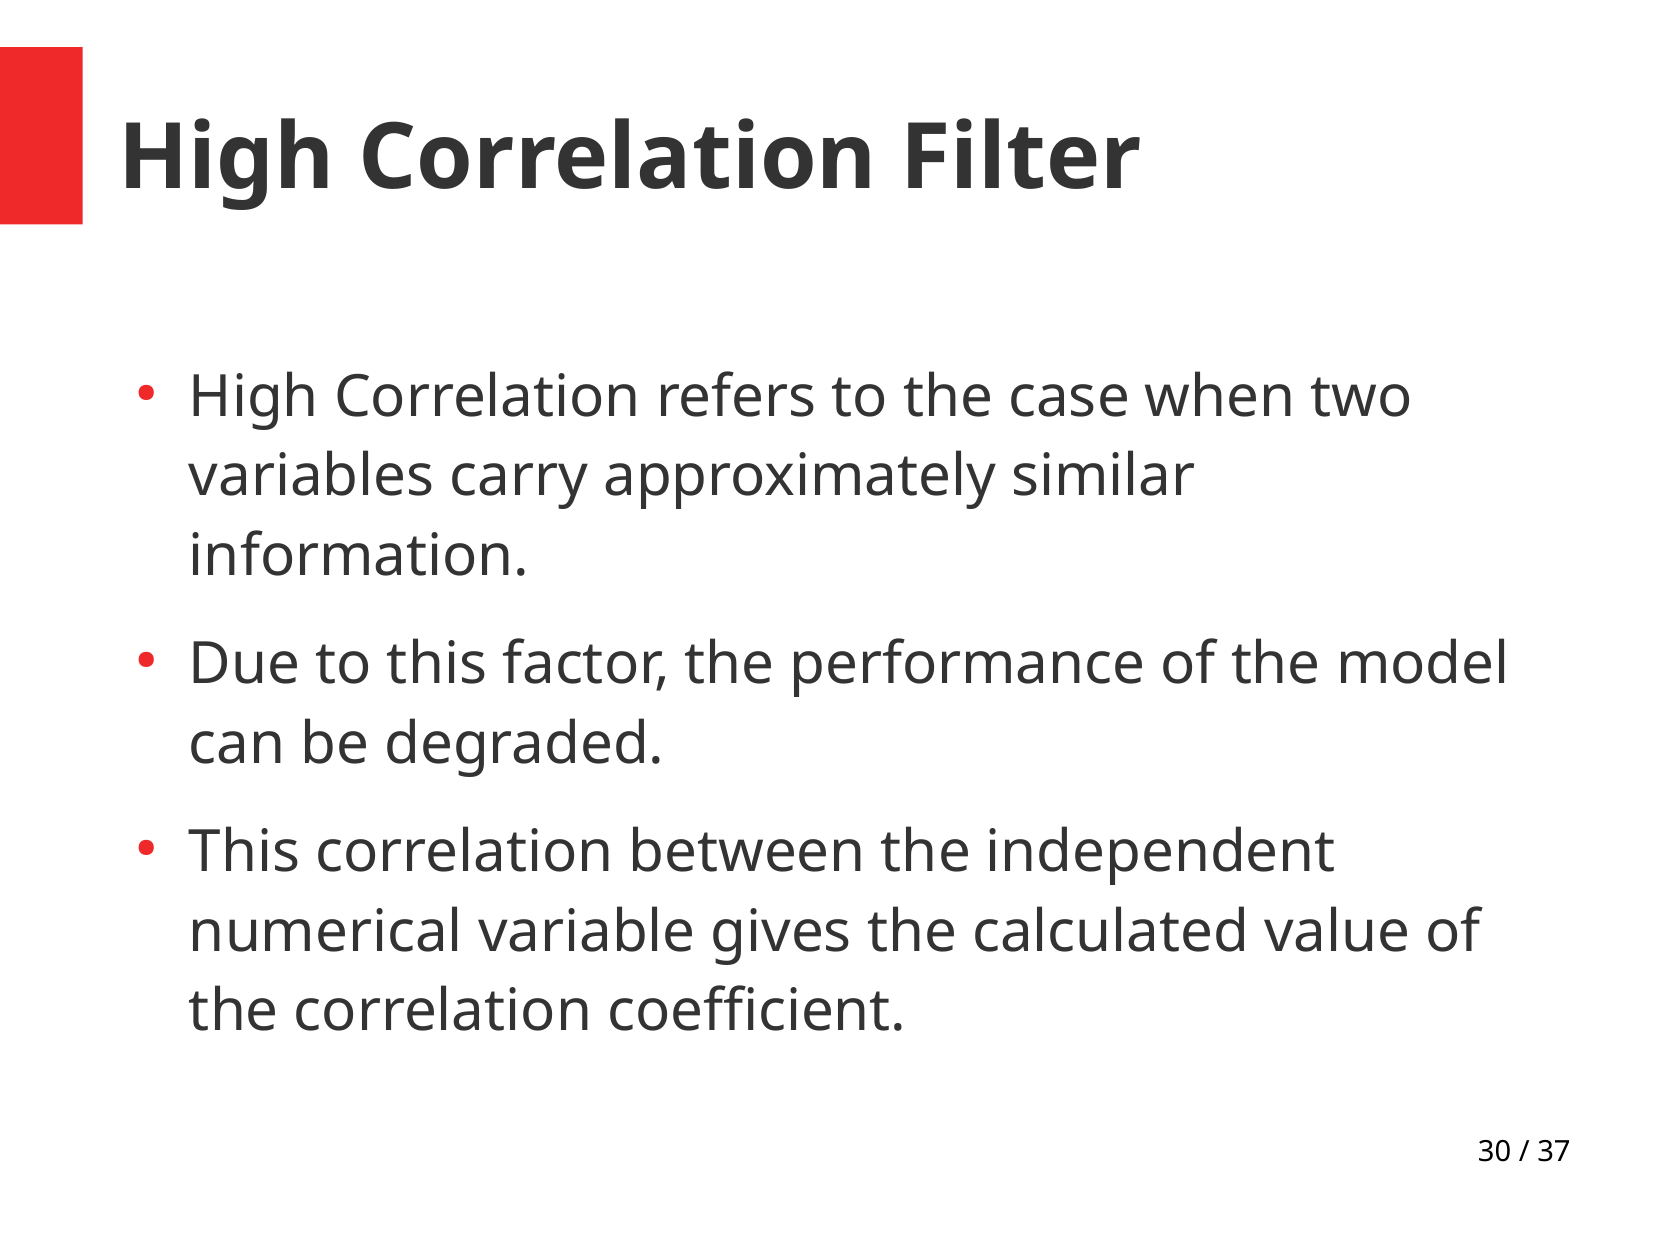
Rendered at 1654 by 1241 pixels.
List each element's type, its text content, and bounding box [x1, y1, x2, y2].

list High Correlation refers to the case when two variables carry approximately similar information. Due to this factor, the performance of the model can be degraded. This correlation between the independent numerical variable gives the calculated value of the correlation coefficient. [118, 354, 1536, 1074]
title High Correlation Filter [118, 49, 1571, 257]
